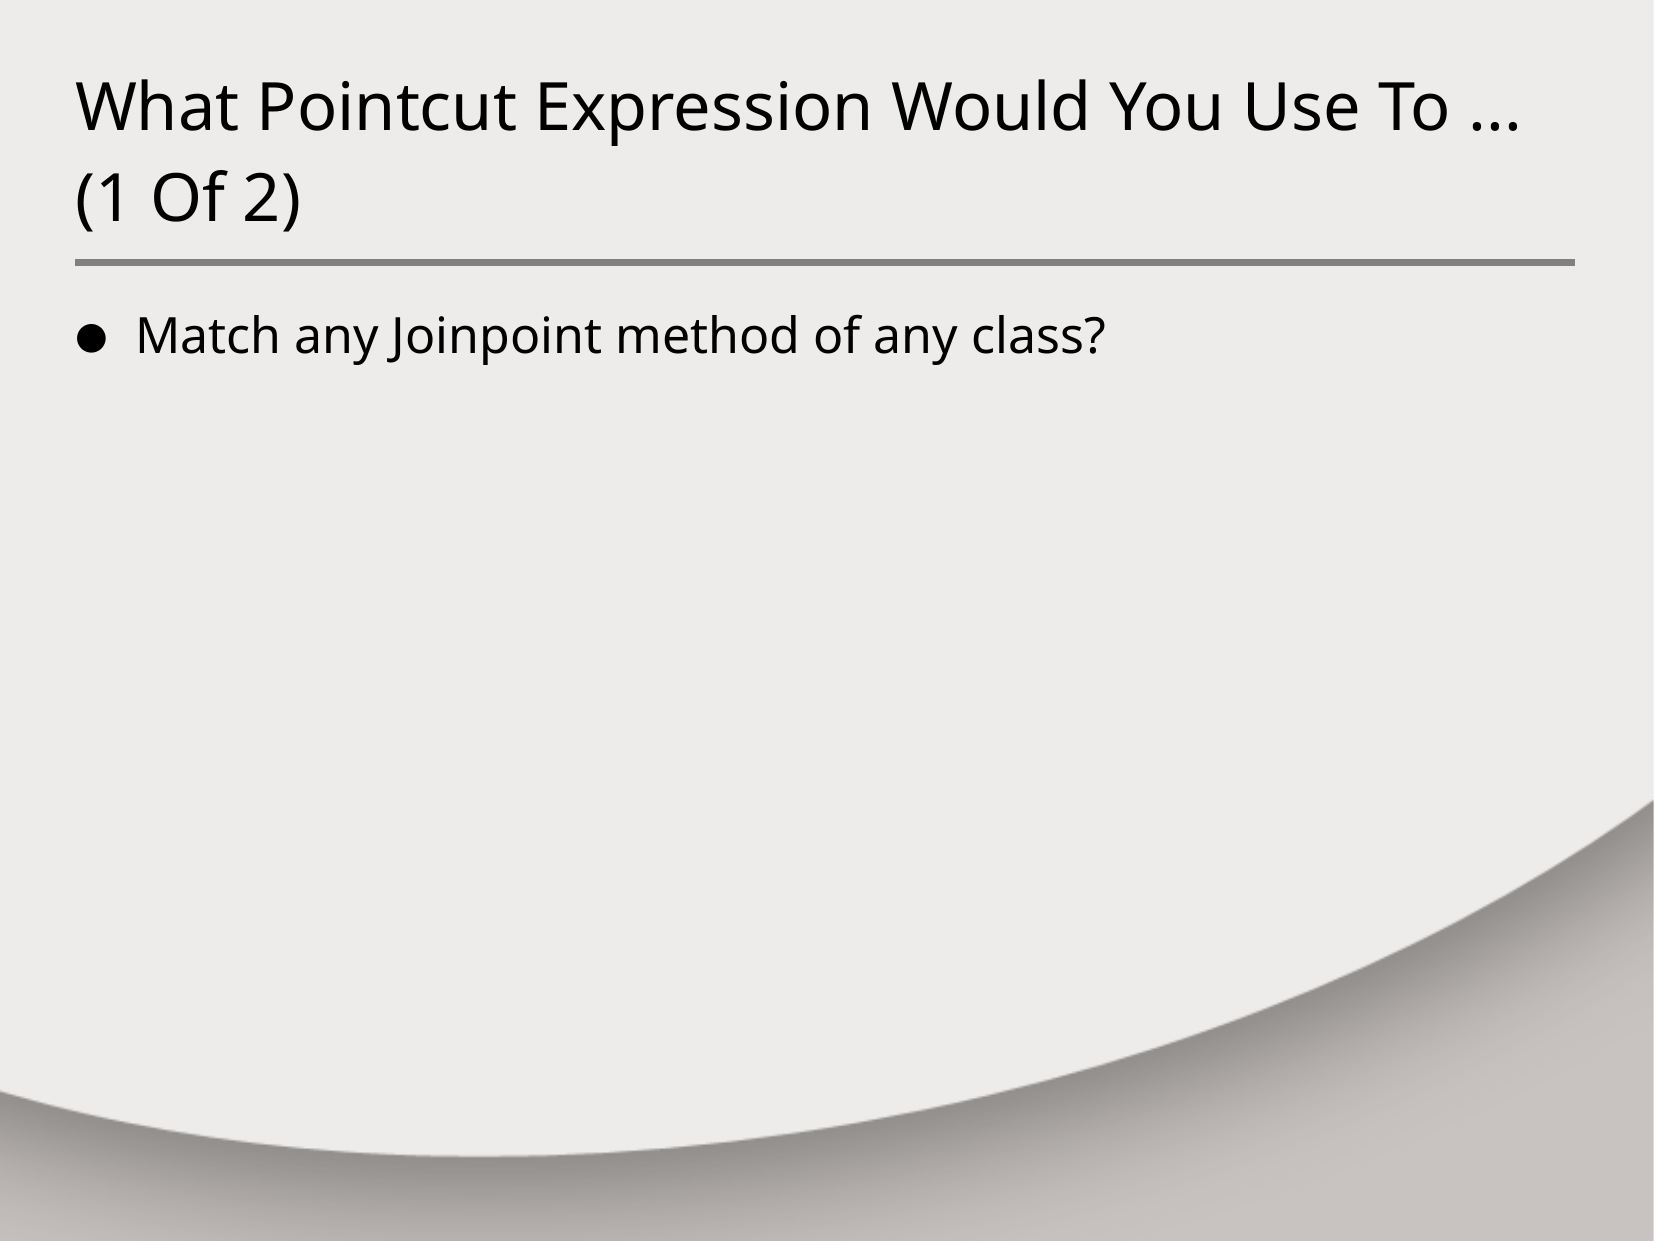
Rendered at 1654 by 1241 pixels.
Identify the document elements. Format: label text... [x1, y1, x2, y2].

list Match any Joinpoint method of any class? [75, 300, 1576, 1163]
picture [0, 0, 1654, 1241]
title What Pointcut Expression Would You Use To ... (1 Of 2) [75, 75, 1576, 226]
